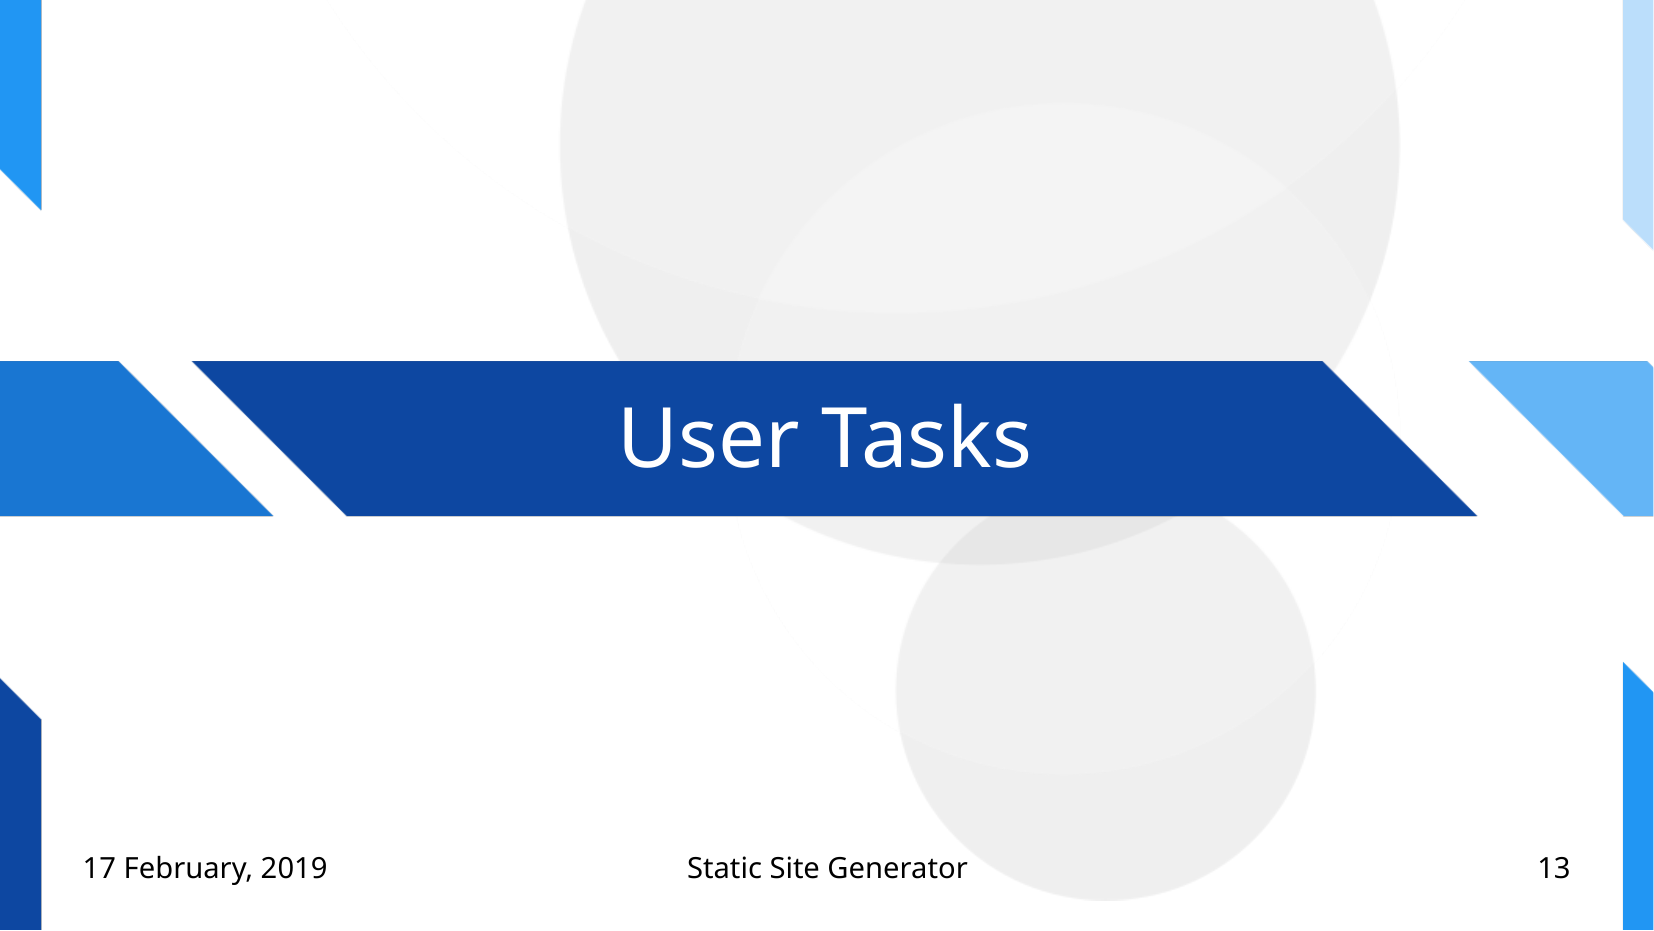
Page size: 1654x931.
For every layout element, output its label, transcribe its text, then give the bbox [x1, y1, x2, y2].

picture [0, 0, 1654, 930]
title User Tasks [82, 360, 1568, 511]
